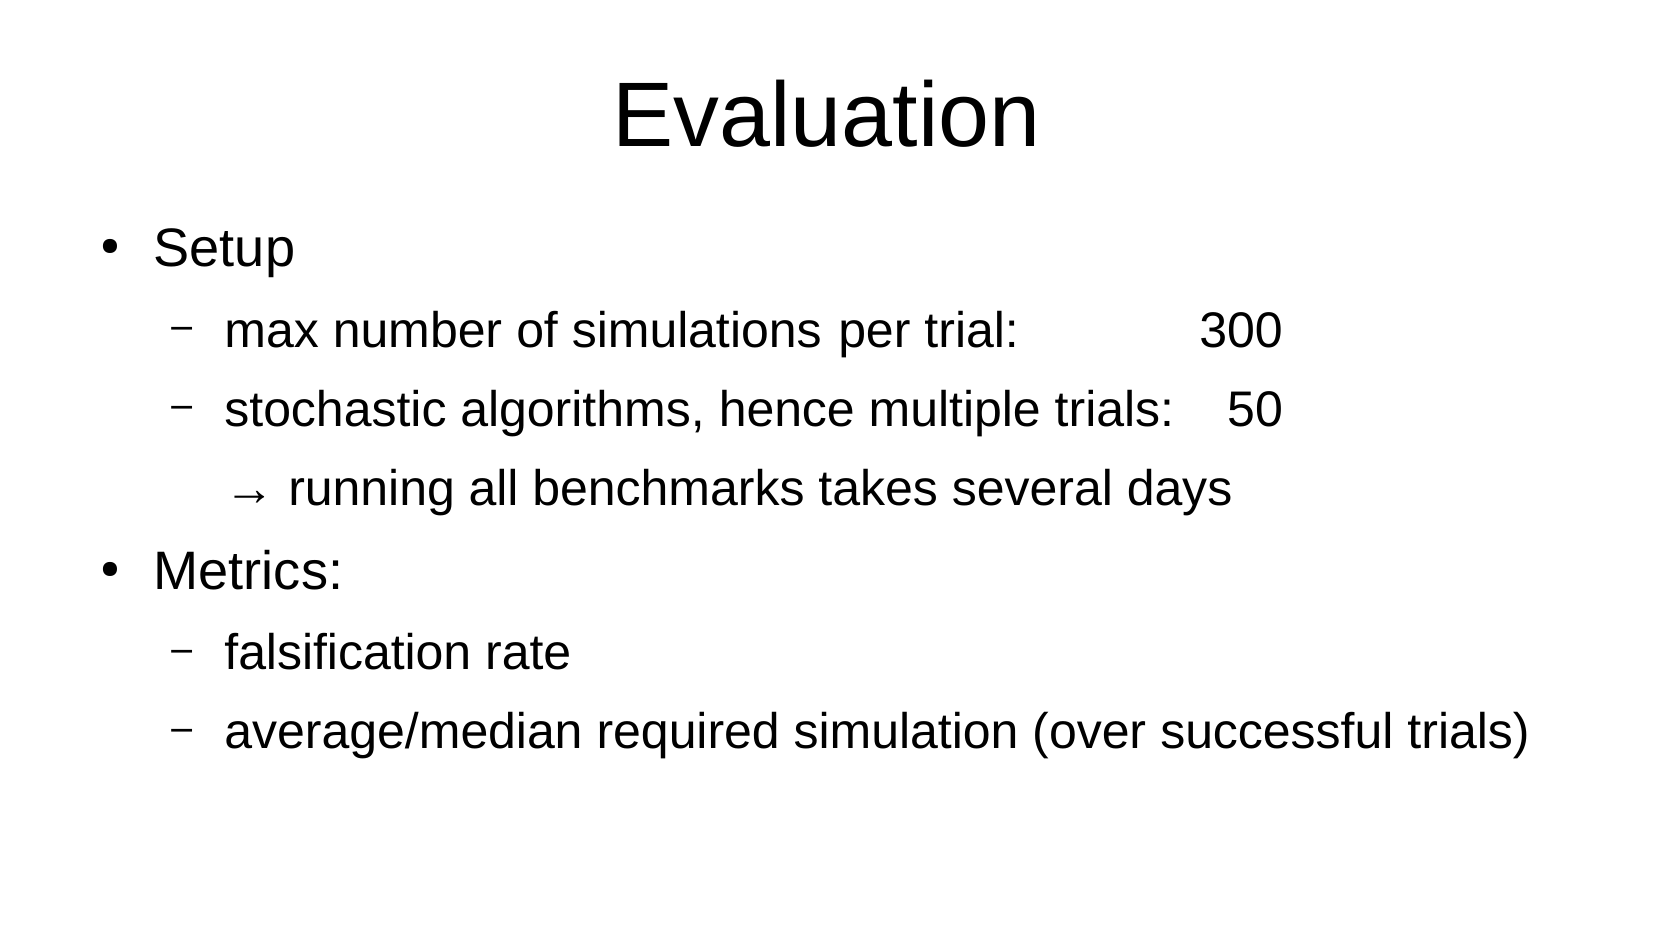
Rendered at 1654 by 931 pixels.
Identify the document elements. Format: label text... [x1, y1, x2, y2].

list Setup max number of simulations per trial: 300 stochastic algorithms, hence multiple trials: 50 → running all benchmarks takes several days Metrics: falsification rate average/median required simulation (over successful trials) [82, 217, 1571, 826]
title Evaluation [82, 37, 1571, 193]
